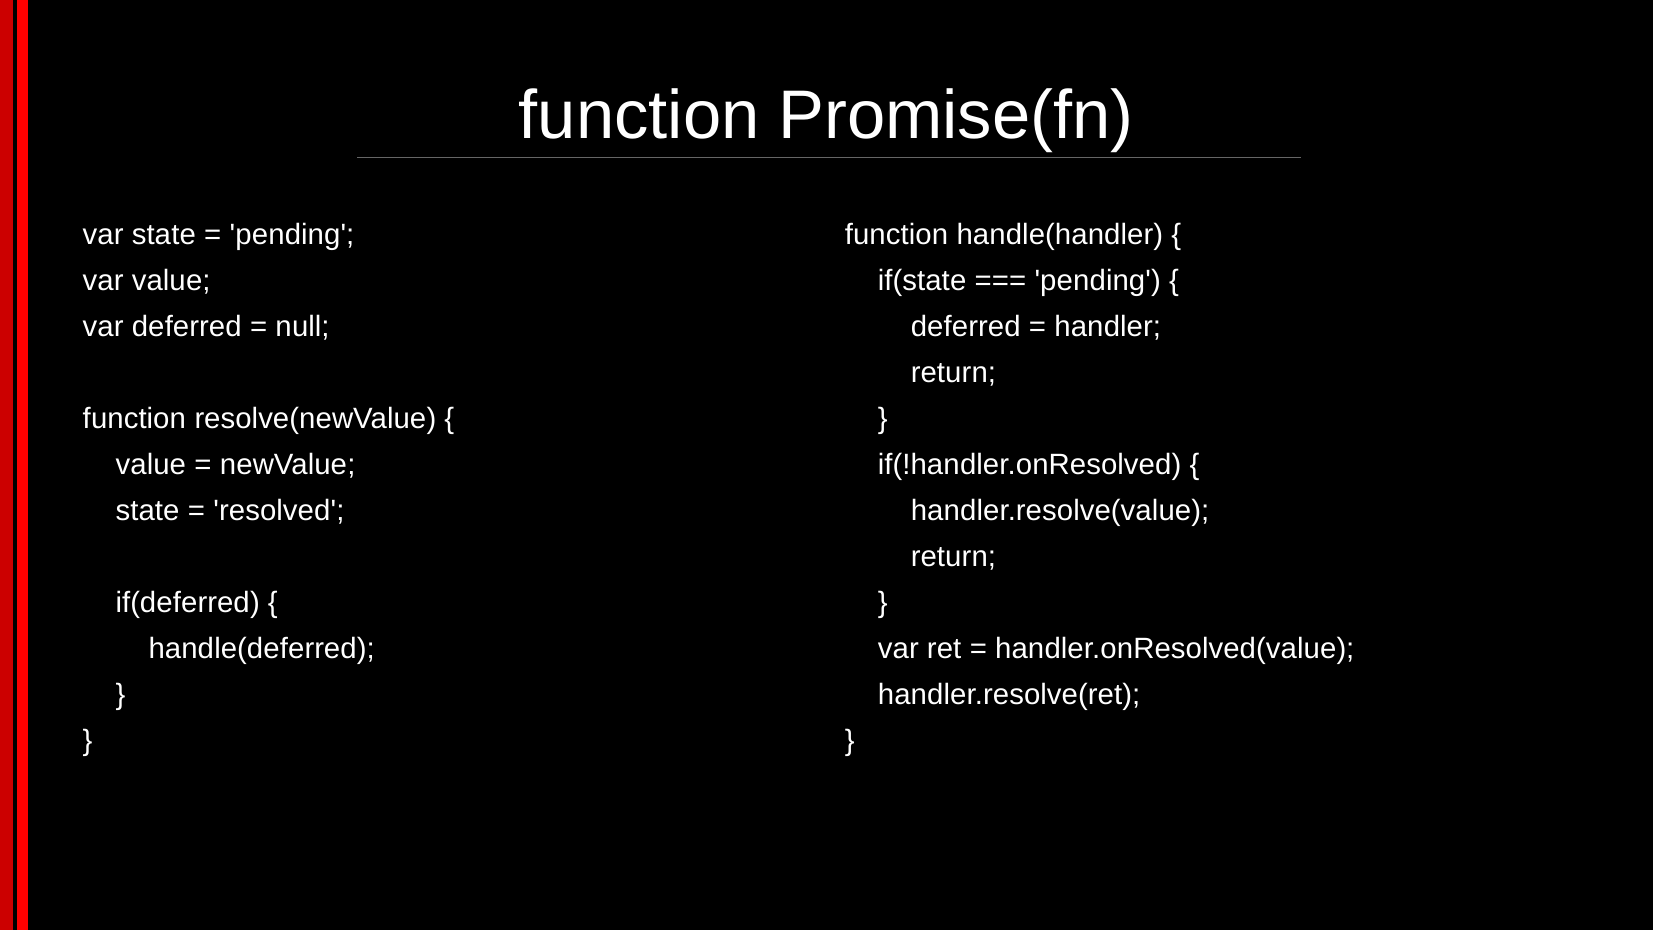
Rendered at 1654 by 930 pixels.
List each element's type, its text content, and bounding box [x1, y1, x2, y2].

title function Promise(fn) [82, 36, 1571, 193]
list var state = 'pending'; var value; var deferred = null; function resolve(newValue) { value = newValue; state = 'resolved'; if(deferred) { handle(deferred); } } [82, 217, 809, 757]
list function handle(handler) { if(state === 'pending') { deferred = handler; return; } if(!handler.onResolved) { handler.resolve(value); return; } var ret = handler.onResolved(value); handler.resolve(ret); } [844, 217, 1571, 757]
